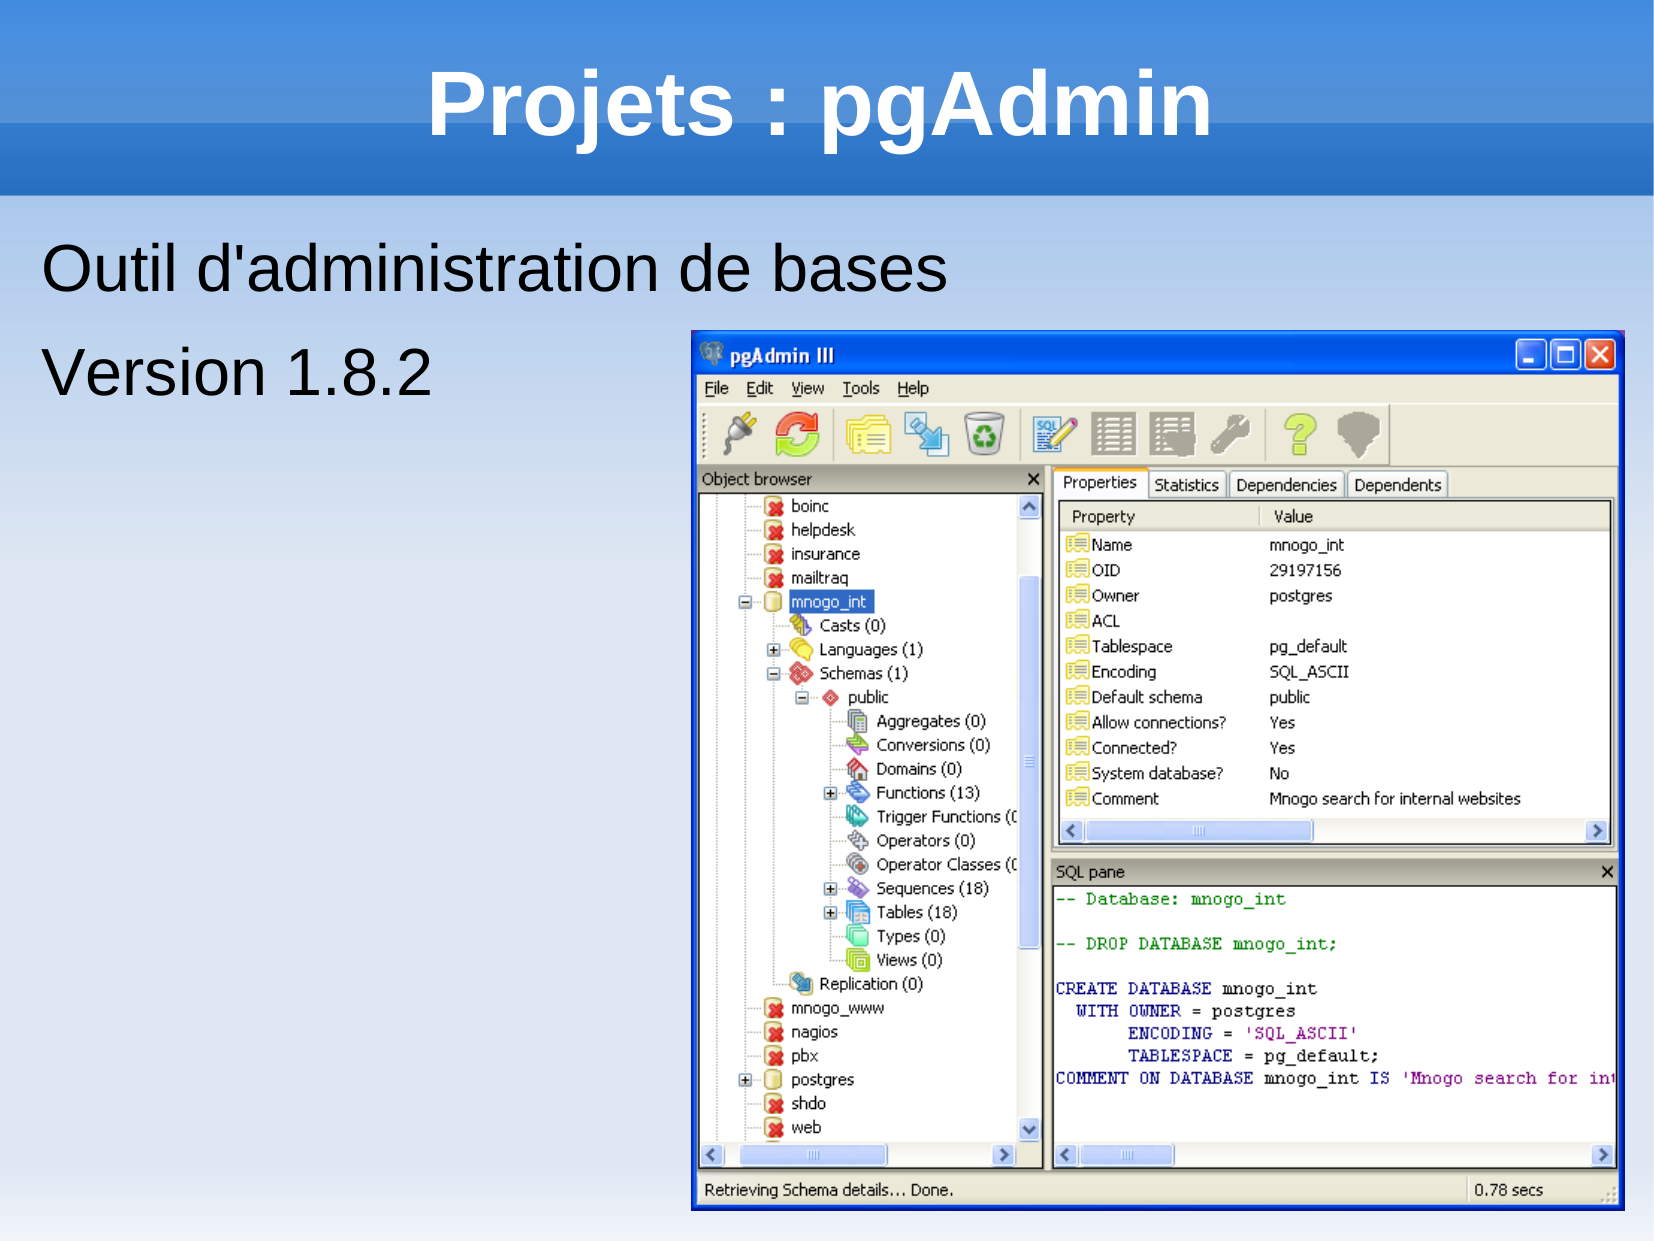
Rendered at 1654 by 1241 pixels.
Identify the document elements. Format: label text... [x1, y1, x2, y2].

list Outil d'administration de bases Version 1.8.2 [23, 231, 1034, 443]
title Projets : pgAdmin [76, 0, 1565, 208]
picture [0, 0, 1654, 1241]
